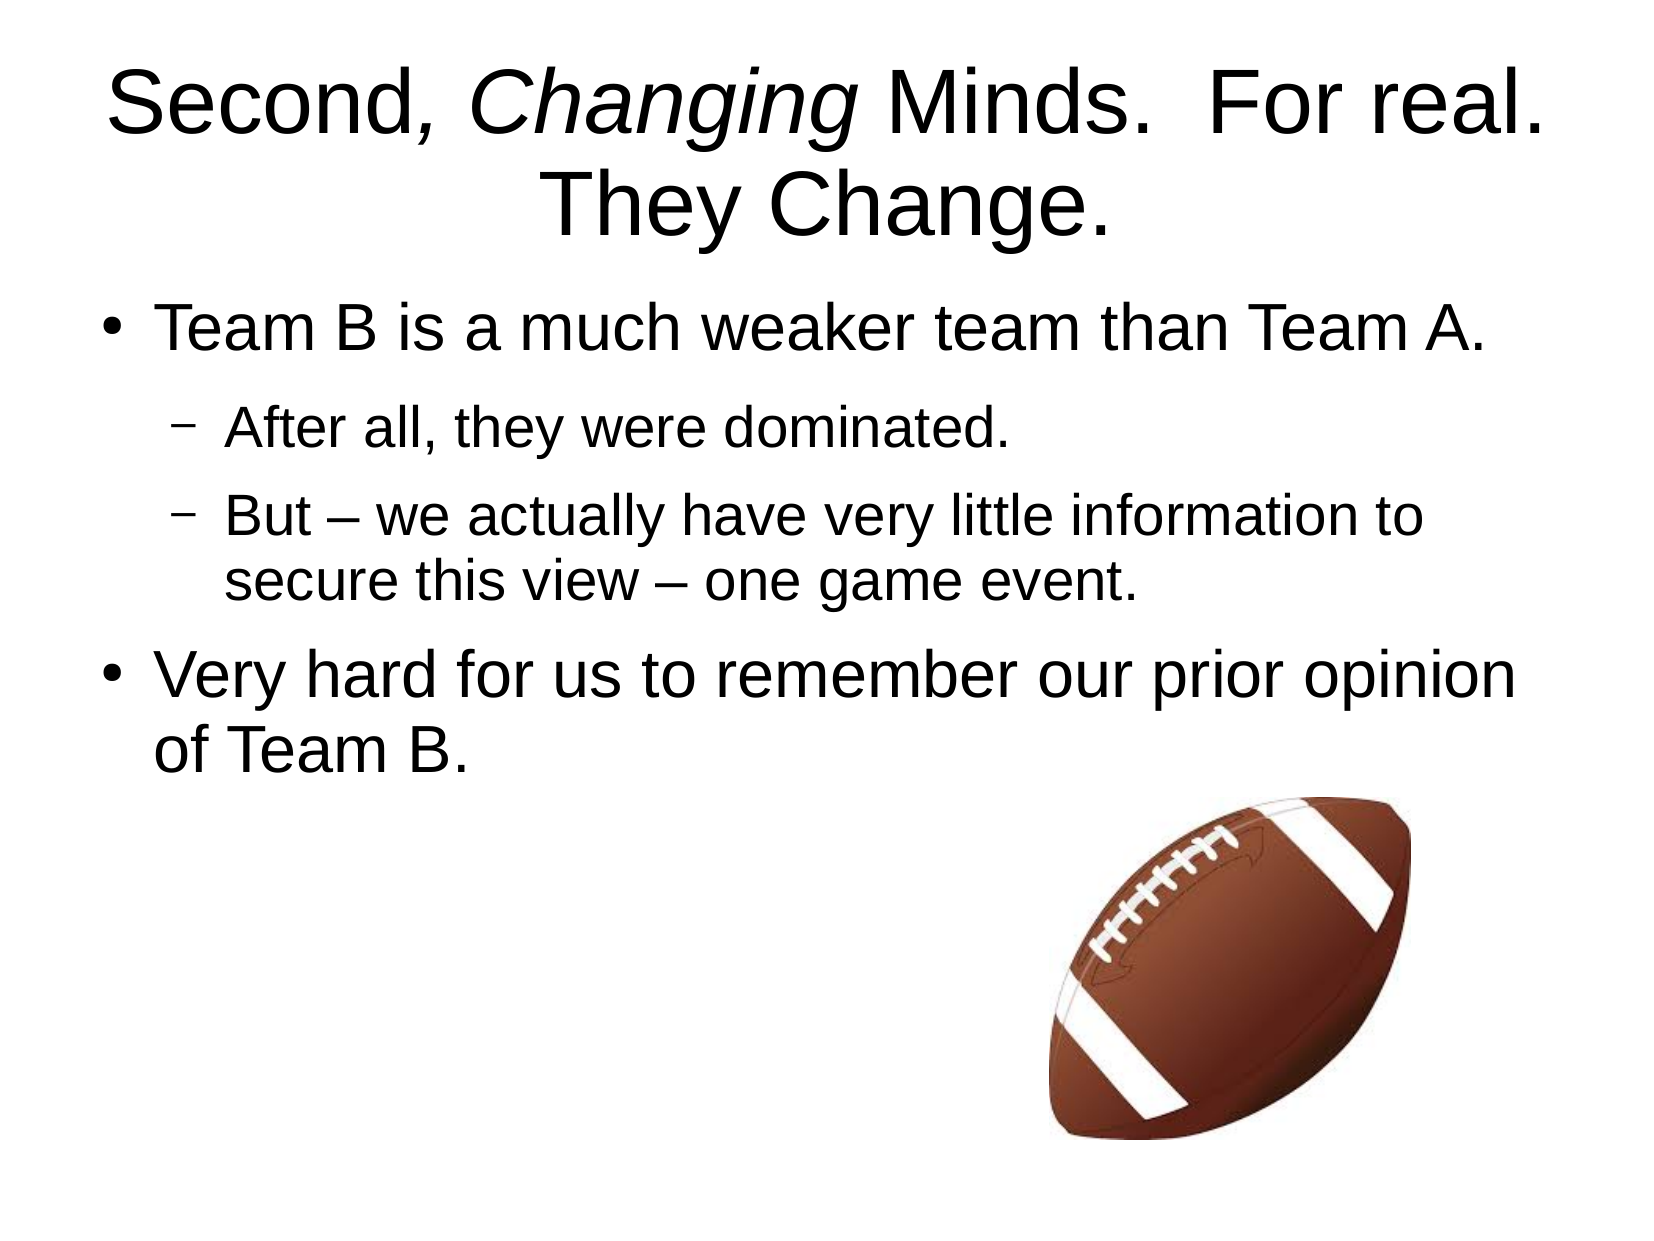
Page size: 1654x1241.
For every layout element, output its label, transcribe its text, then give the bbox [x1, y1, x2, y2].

picture [1049, 797, 1411, 1141]
title Second, Changing Minds. For real. They Change. [82, 49, 1571, 257]
list Team B is a much weaker team than Team A. After all, they were dominated. But – we actually have very little information to secure this view – one game event. Very hard for us to remember our prior opinion of Team B. [82, 290, 1571, 1010]
